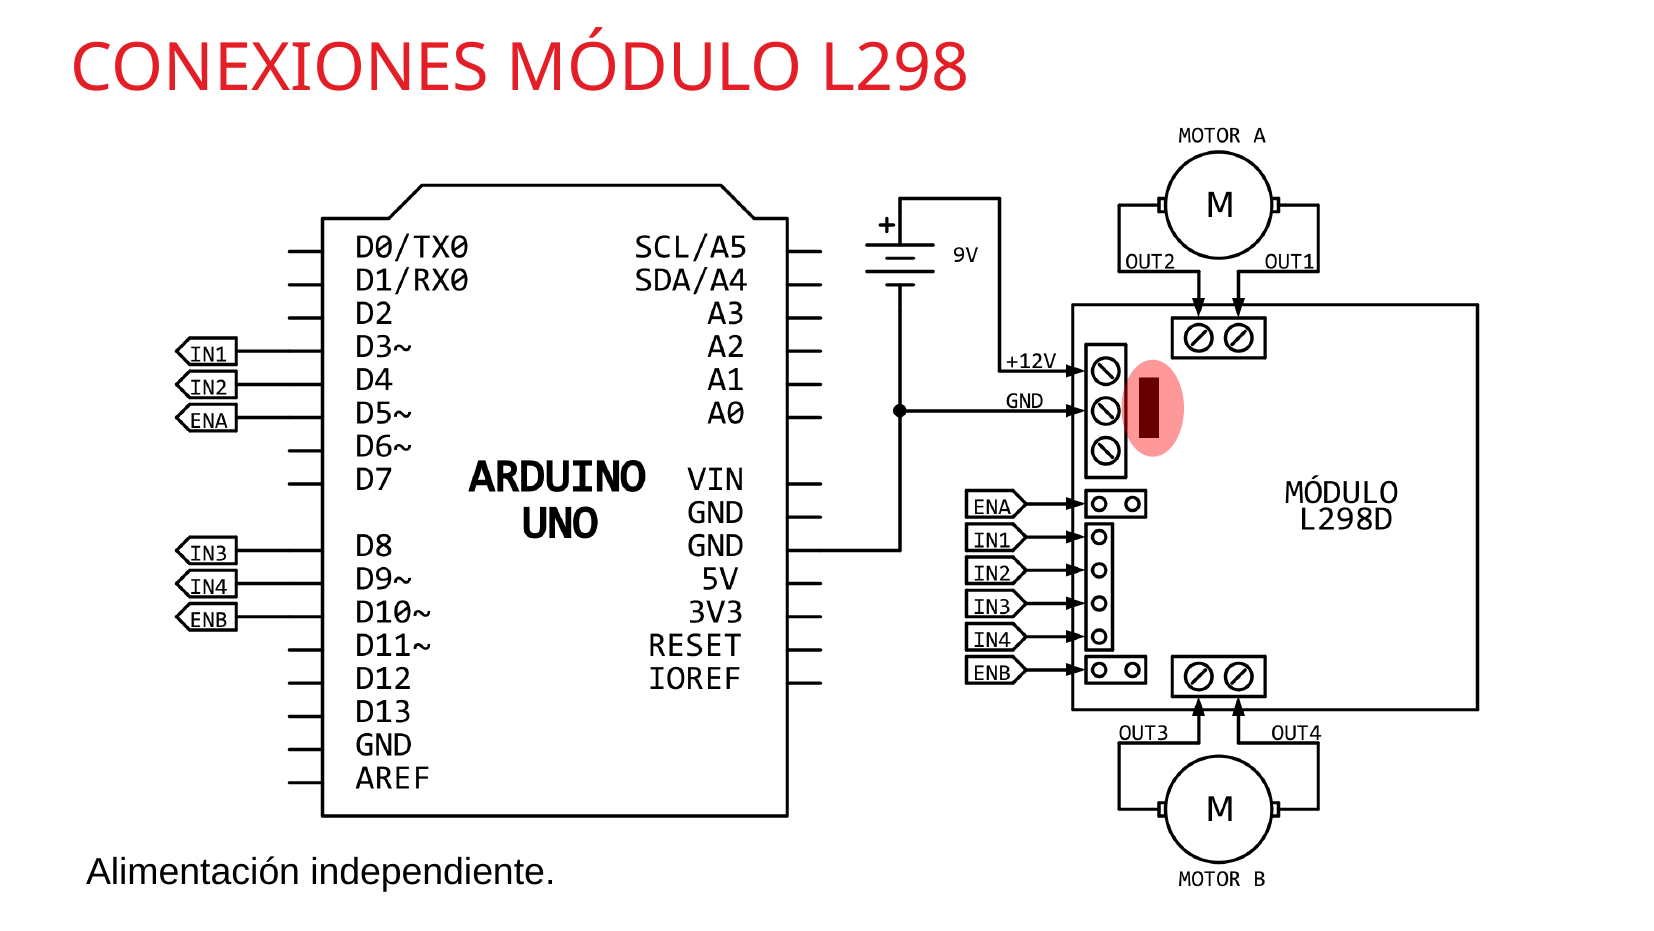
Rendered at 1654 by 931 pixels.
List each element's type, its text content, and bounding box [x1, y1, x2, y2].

text_box [1121, 359, 1184, 457]
title CONEXIONES MÓDULO L298 [70, 11, 1347, 118]
picture [156, 105, 1497, 915]
text_box Alimentación independiente. [71, 843, 571, 901]
